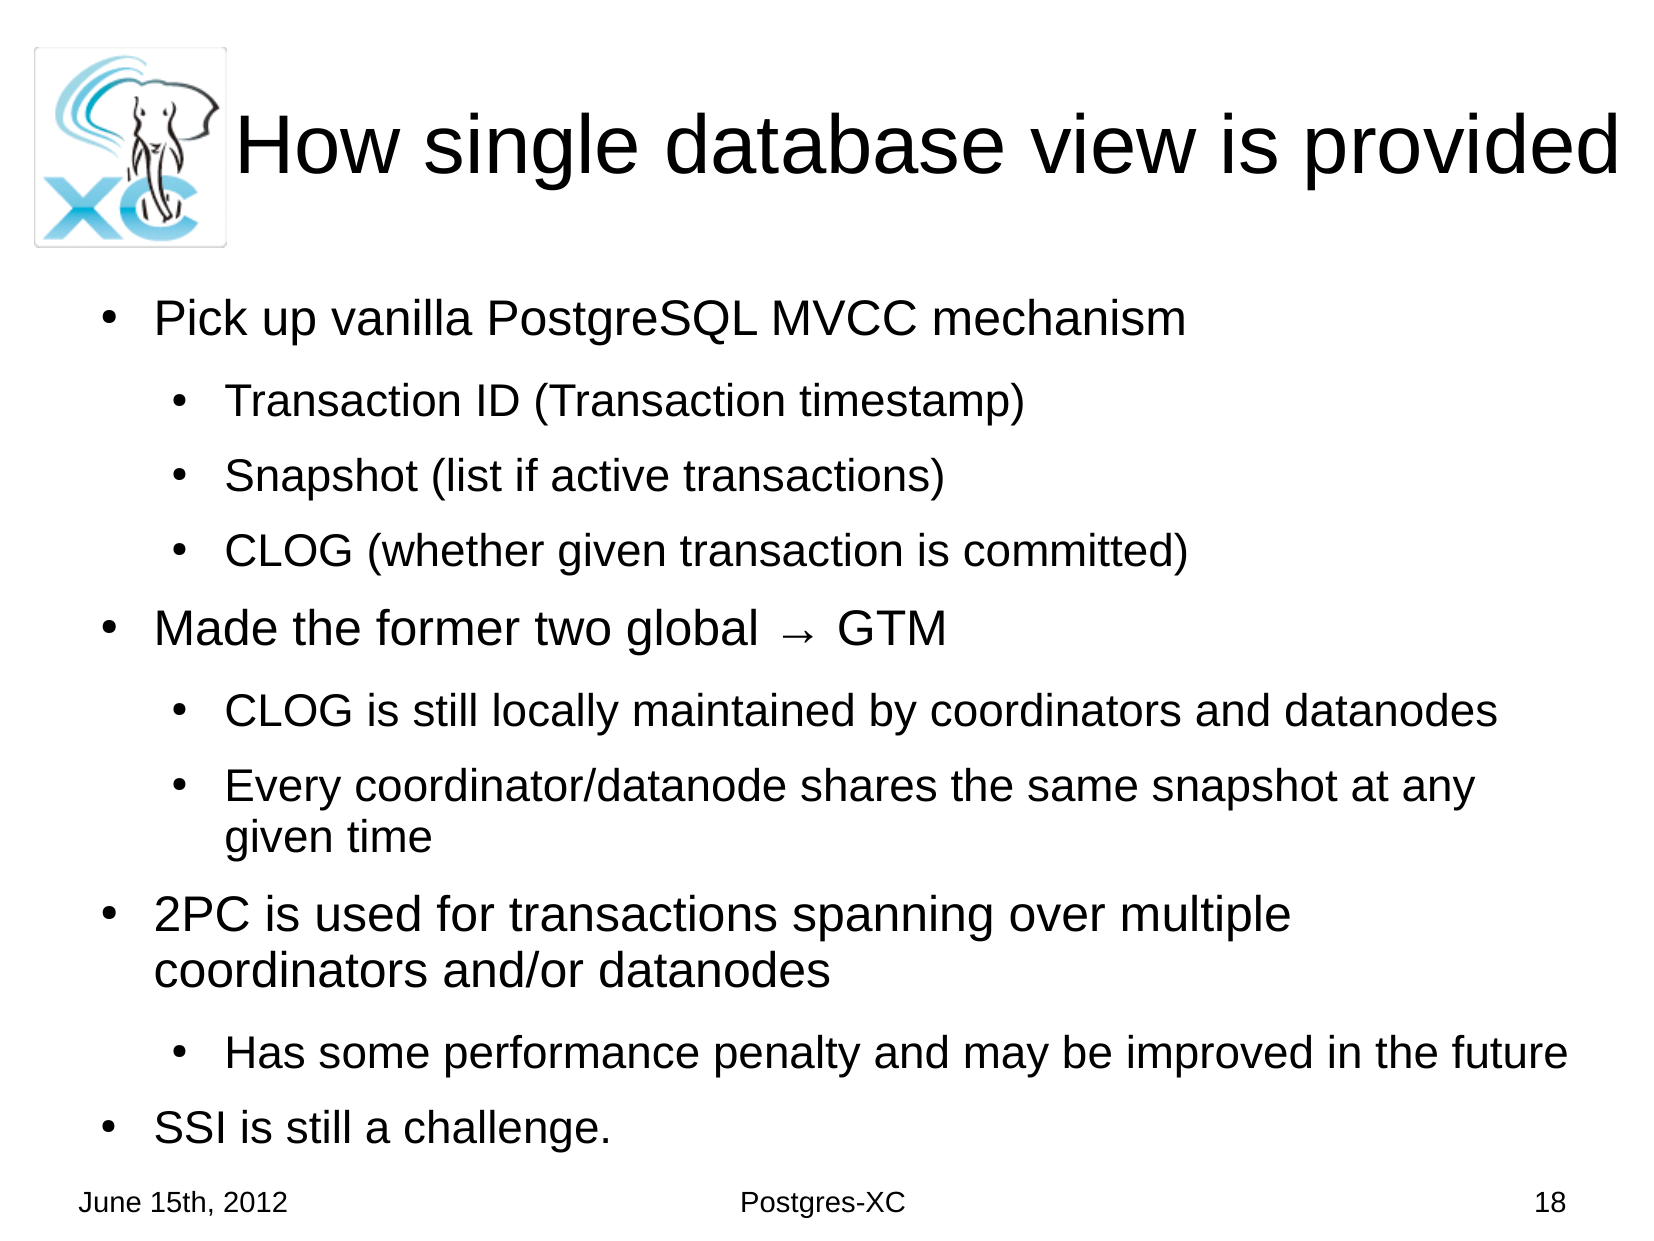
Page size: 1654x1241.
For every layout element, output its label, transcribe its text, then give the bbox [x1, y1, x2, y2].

title How single database view is provided [234, 40, 1631, 248]
picture [34, 47, 227, 248]
list Pick up vanilla PostgreSQL MVCC mechanism Transaction ID (Transaction timestamp) Snapshot (list if active transactions) CLOG (whether given transaction is committed) Made the former two global → GTM CLOG is still locally maintained by coordinators and datanodes Every coordinator/datanode shares the same snapshot at any given time 2PC is used for transactions spanning over multiple coordinators and/or datanodes Has some performance penalty and may be improved in the future SSI is still a challenge. [82, 290, 1571, 1154]
